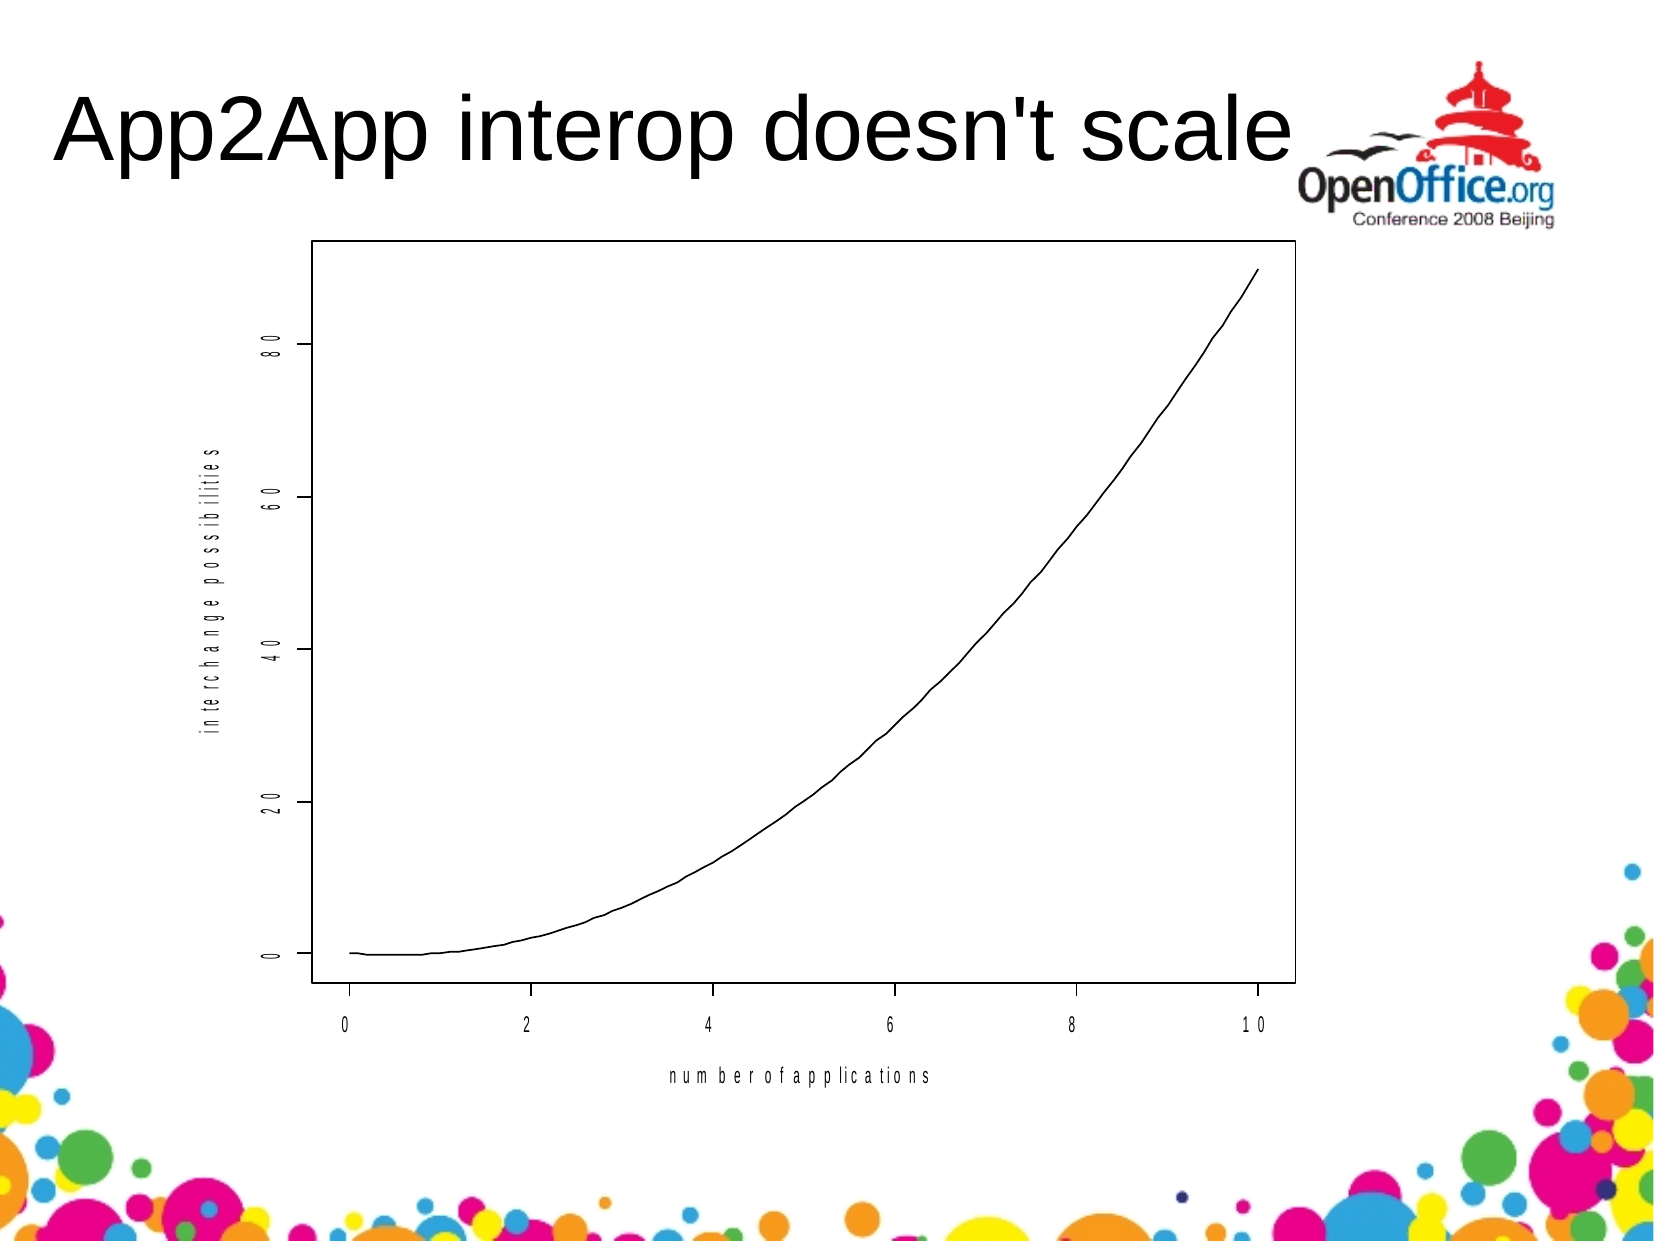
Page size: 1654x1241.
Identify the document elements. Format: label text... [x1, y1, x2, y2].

picture [0, 51, 1654, 1241]
title App2App interop doesn't scale [37, 32, 1313, 226]
